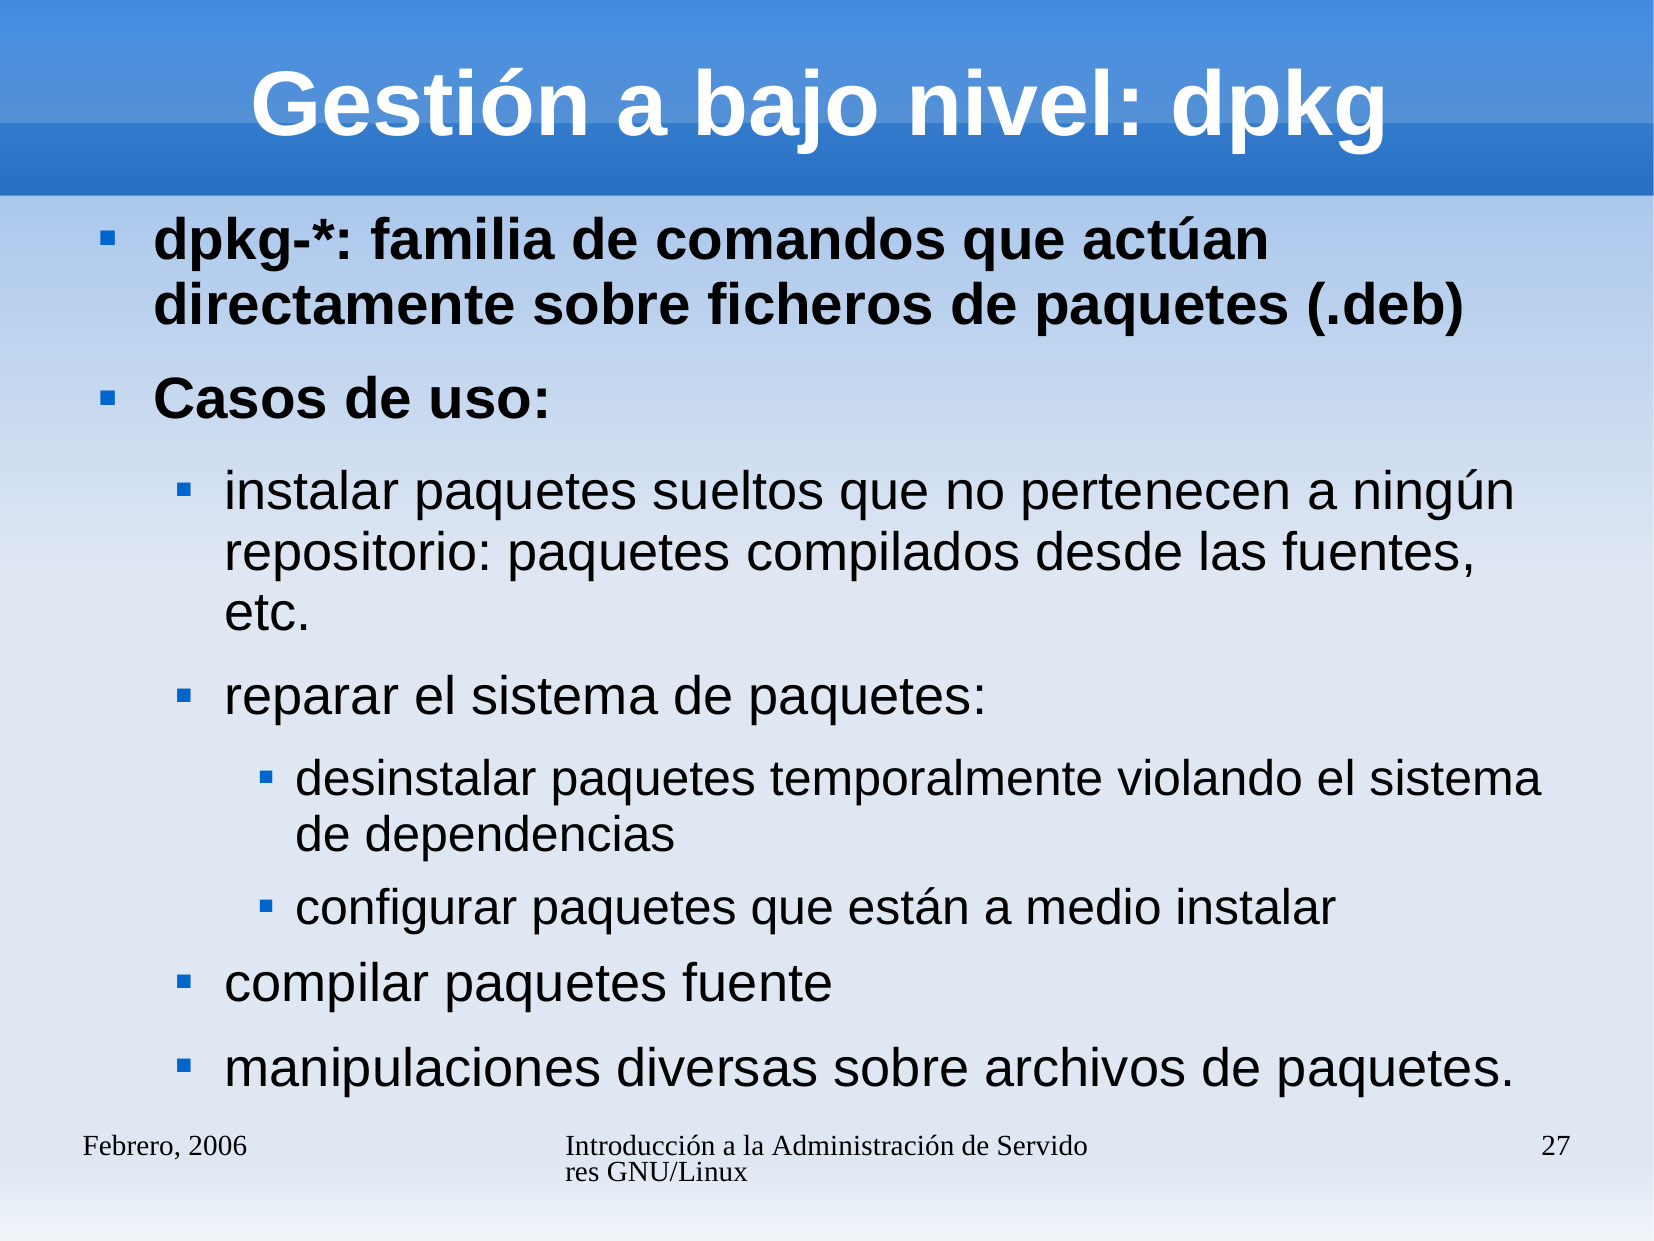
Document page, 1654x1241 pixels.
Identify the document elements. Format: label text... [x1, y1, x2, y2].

picture [0, 0, 1654, 1241]
title Gestión a bajo nivel: dpkg [76, 0, 1565, 208]
list dpkg-*: familia de comandos que actúan directamente sobre ficheros de paquetes (.deb) Casos de uso: instalar paquetes sueltos que no pertenecen a ningún repositorio: paquetes compilados desde las fuentes, etc. reparar el sistema de paquetes: desinstalar paquetes temporalmente violando el sistema de dependencias configurar paquetes que están a medio instalar compilar paquetes fuente manipulaciones diversas sobre archivos de paquetes. [82, 206, 1571, 1182]
